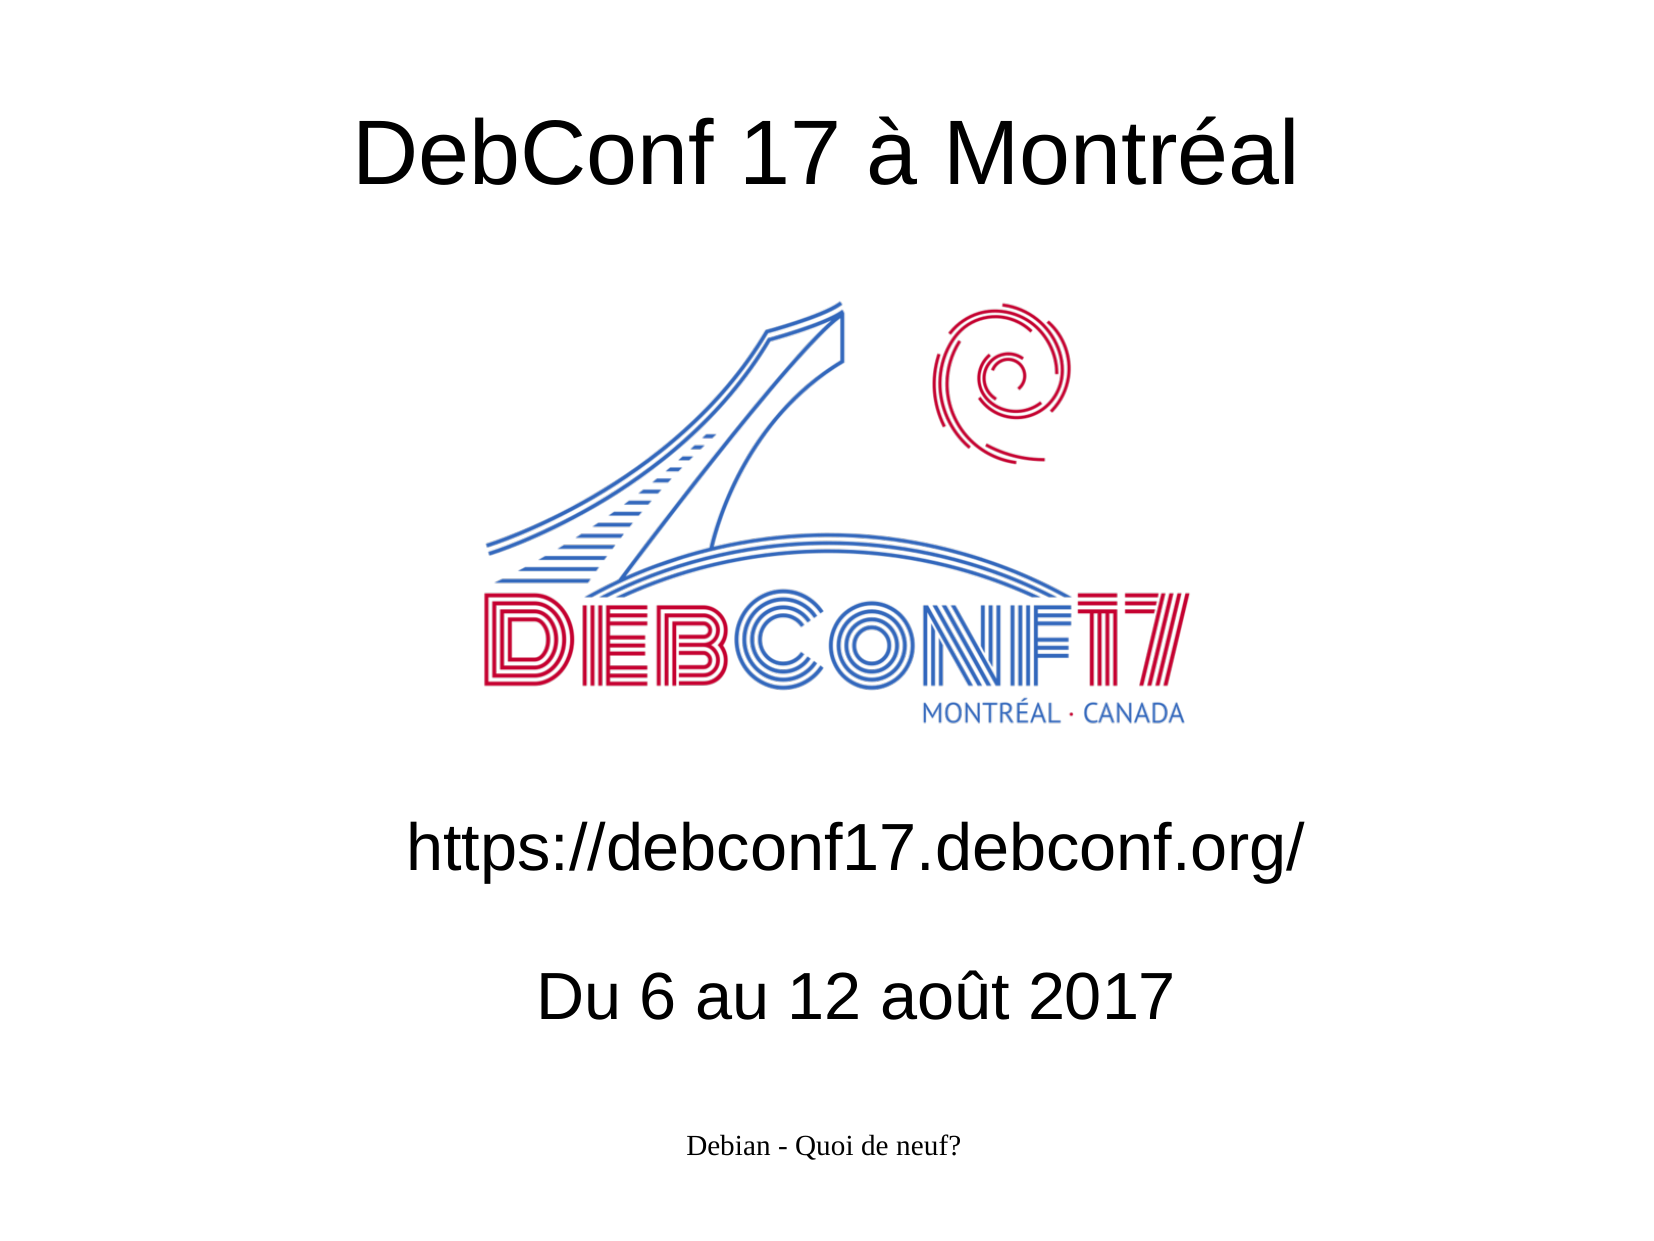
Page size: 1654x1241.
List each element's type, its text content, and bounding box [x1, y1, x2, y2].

picture [419, 224, 1235, 801]
list https://debconf17.debconf.org/ Du 6 au 12 août 2017 [330, 809, 1312, 1087]
title DebConf 17 à Montréal [82, 49, 1571, 257]
